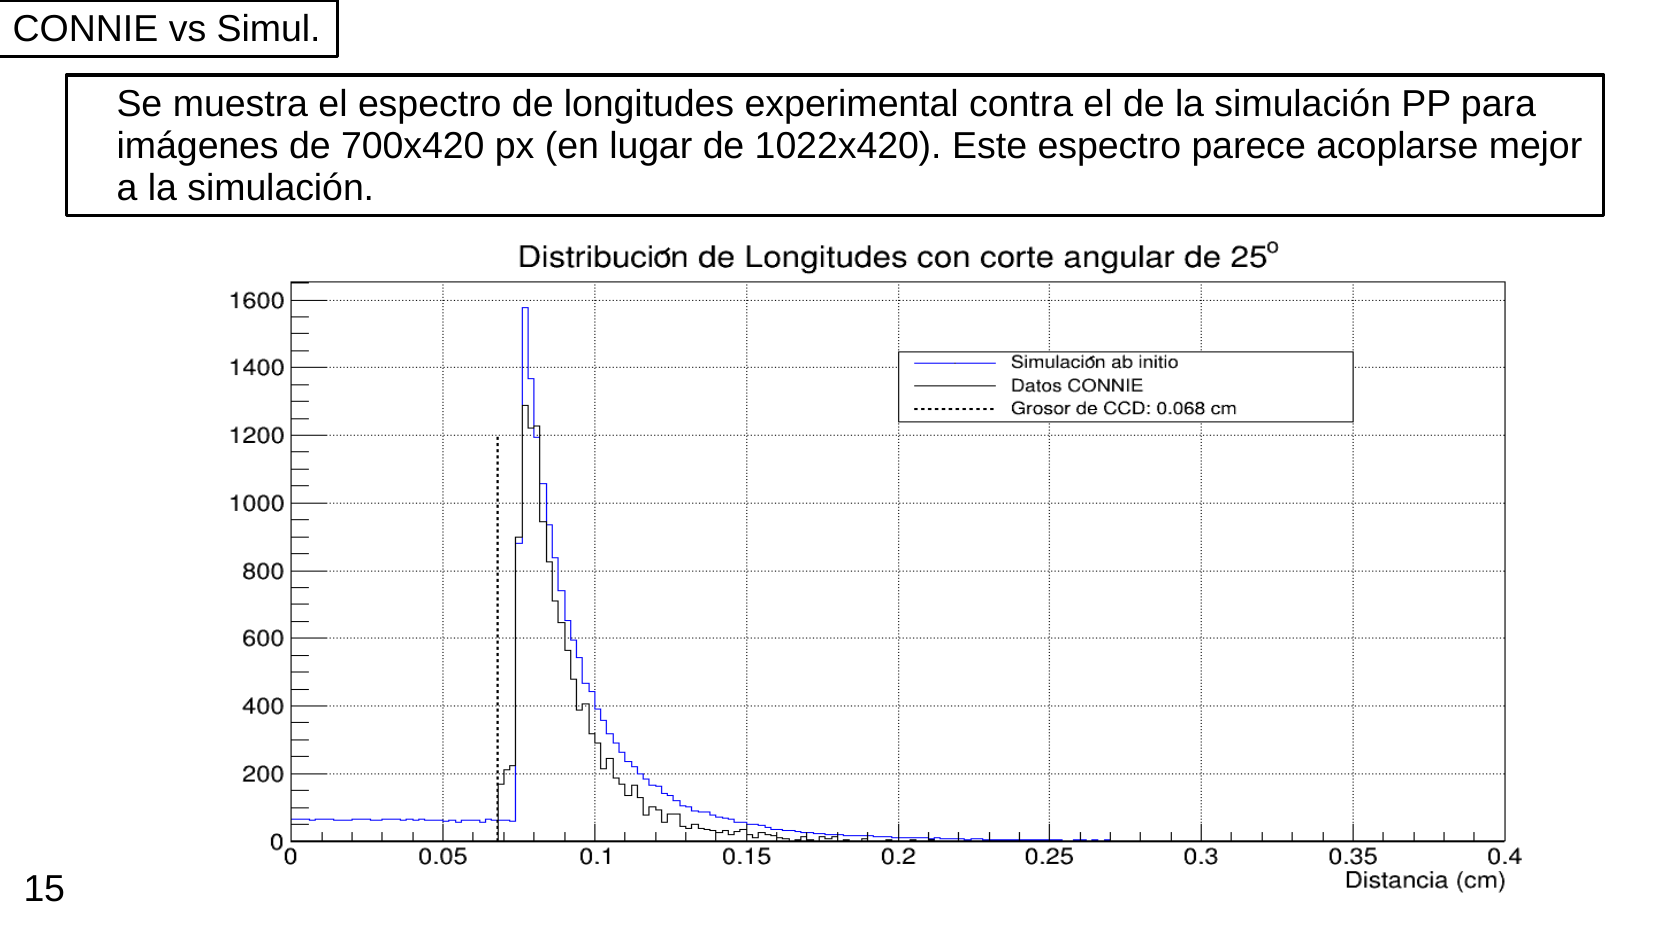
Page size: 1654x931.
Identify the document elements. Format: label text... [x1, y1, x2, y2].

text_box CONNIE vs Simul. [0, 0, 338, 57]
picture [225, 232, 1531, 901]
text_box Se muestra el espectro de longitudes experimental contra el de la simulación PP para imágenes de 700x420 px (en lugar de 1022x420). Este espectro parece acoplarse mejor a la simulación. [66, 75, 1604, 216]
text_box <number> [8, 860, 638, 931]
